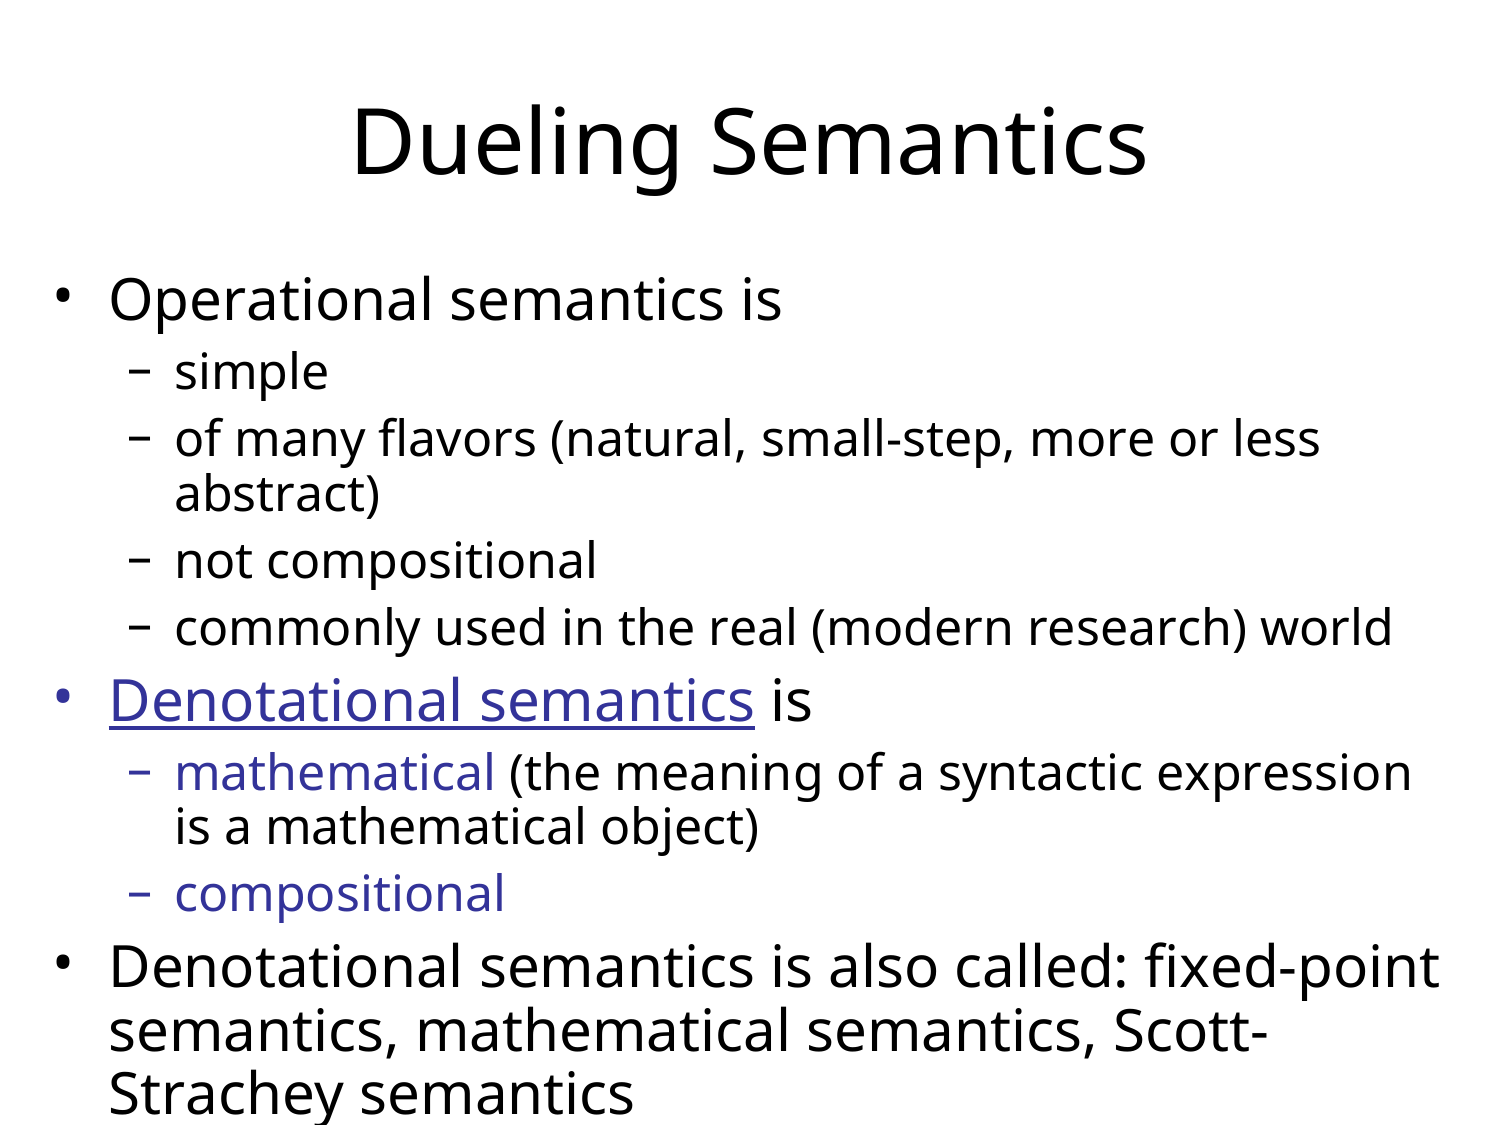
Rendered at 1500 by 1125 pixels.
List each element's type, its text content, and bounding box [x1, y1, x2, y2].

list Operational semantics is simple of many flavors (natural, small-step, more or less abstract) not compositional commonly used in the real (modern research) world Denotational semantics is mathematical (the meaning of a syntactic expression is a mathematical object) compositional Denotational semantics is also called: fixed-point semantics, mathematical semantics, Scott-Strachey semantics [37, 262, 1463, 1101]
title Dueling Semantics [75, 45, 1426, 233]
